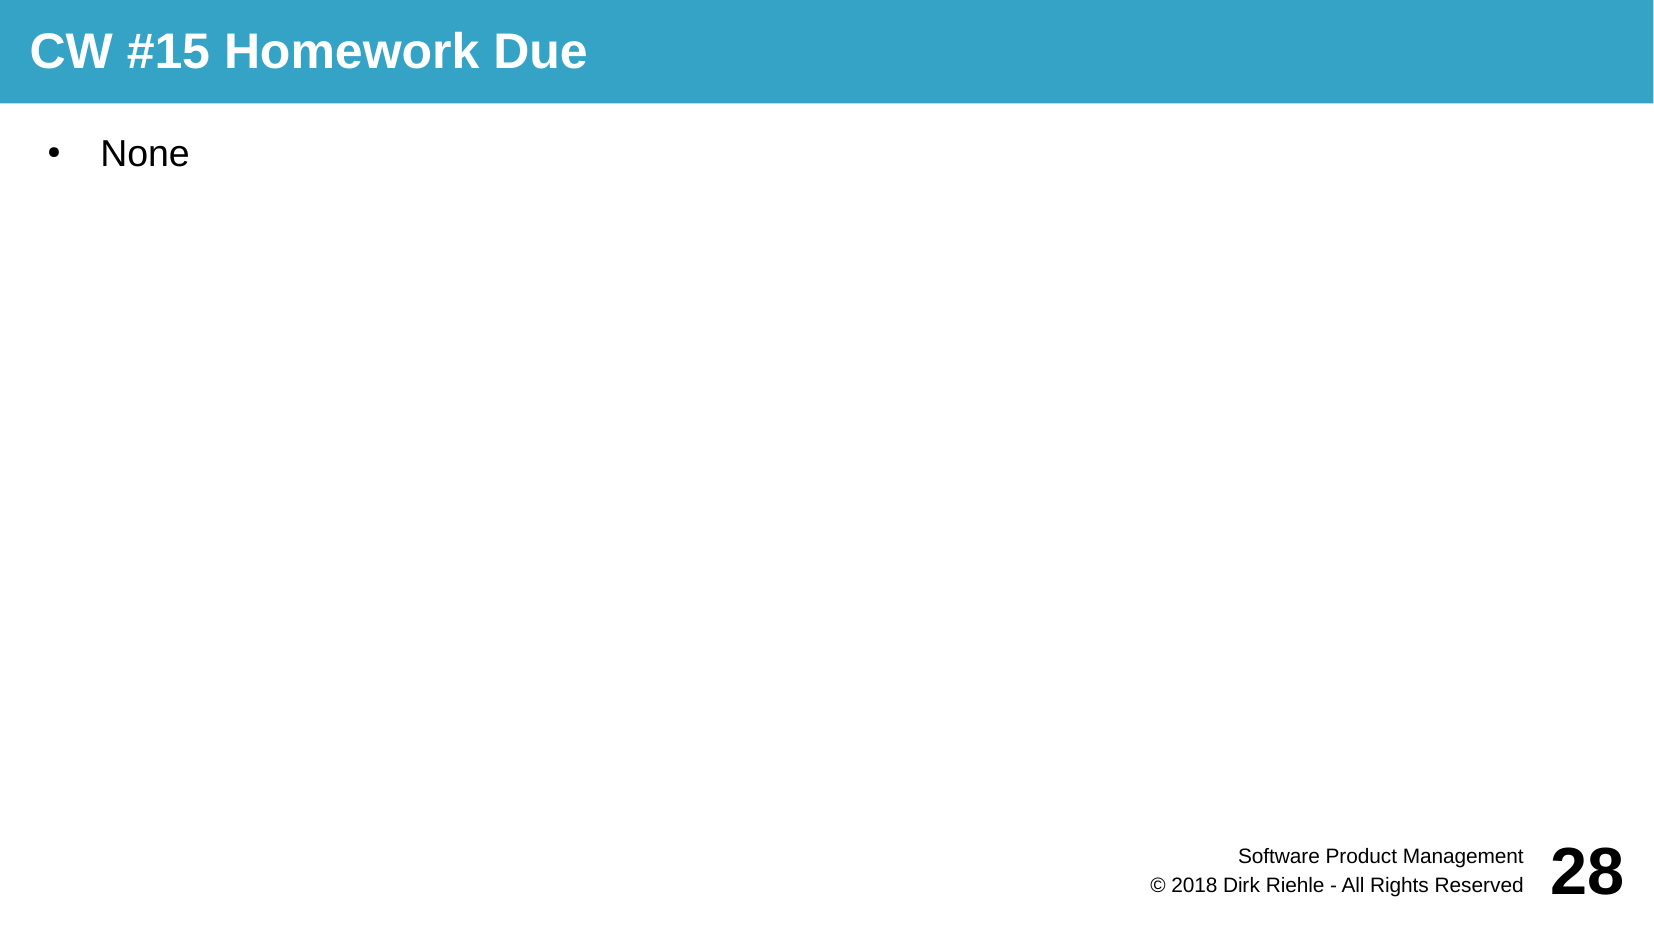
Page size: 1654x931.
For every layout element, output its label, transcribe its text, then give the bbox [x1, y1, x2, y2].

list None [29, 132, 1625, 798]
title CW #15 Homework Due [0, 0, 1654, 104]
